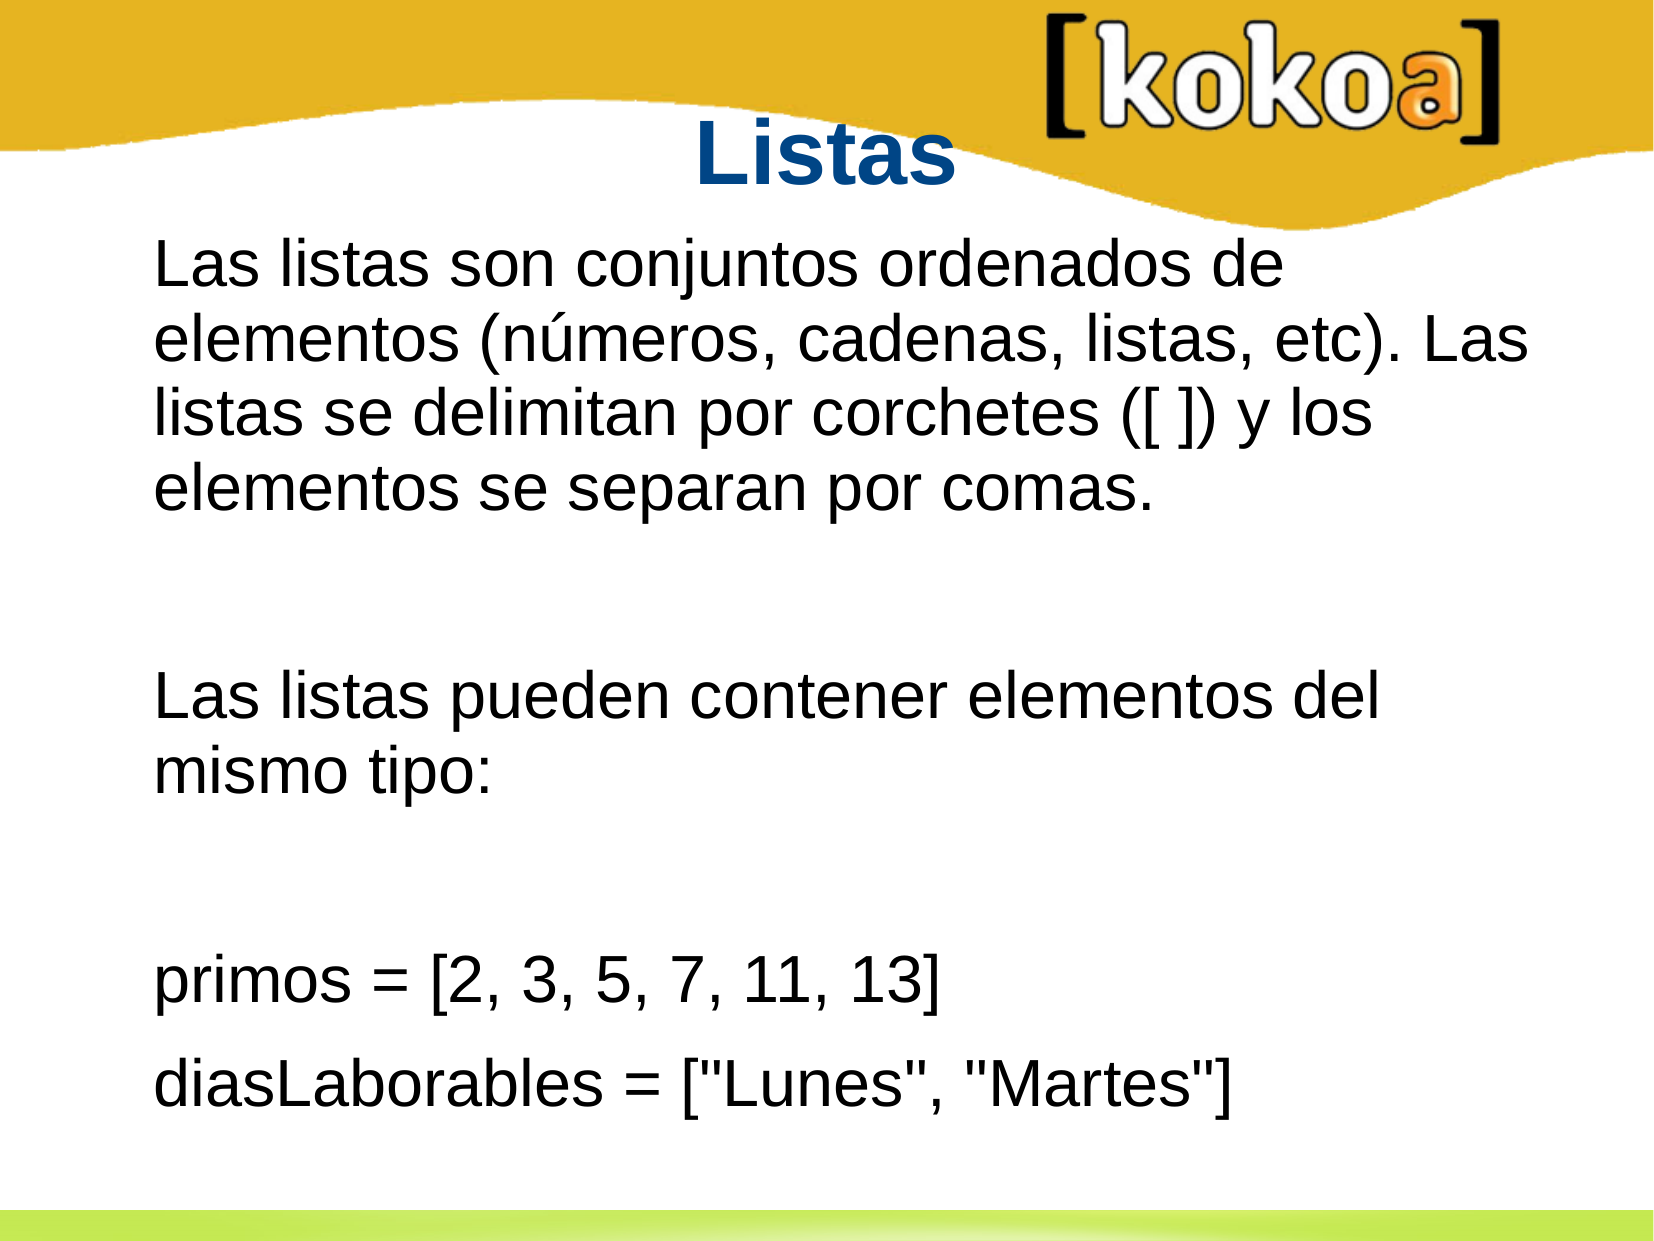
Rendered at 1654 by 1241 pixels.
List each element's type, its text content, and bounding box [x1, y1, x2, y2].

picture [0, 0, 1654, 488]
picture [0, 1210, 1654, 1241]
title Listas [82, 49, 1571, 225]
list Las listas son conjuntos ordenados de elementos (números, cadenas, listas, etc). Las listas se delimitan por corchetes ([ ]) y los elementos se separan por comas. Las listas pueden contener elementos del mismo tipo: primos = [2, 3, 5, 7, 11, 13] diasLaborables = ["Lunes", "Martes"] [82, 225, 1571, 1121]
